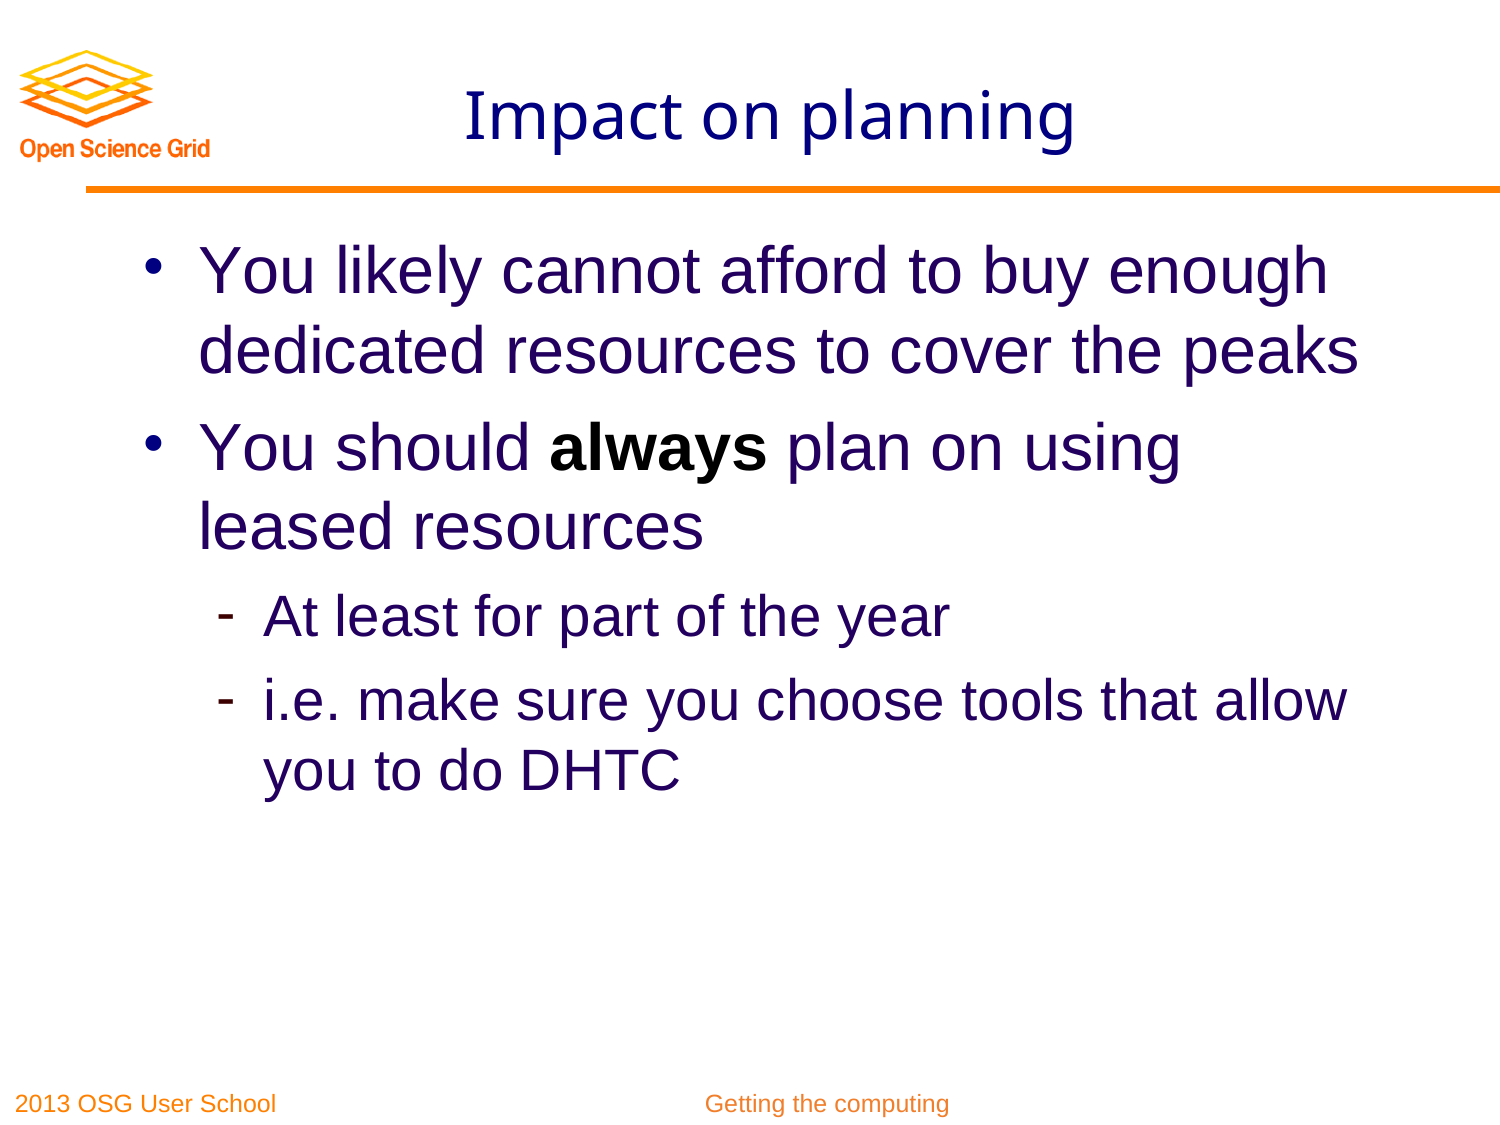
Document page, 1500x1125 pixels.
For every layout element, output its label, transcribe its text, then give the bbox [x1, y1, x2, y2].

title Impact on planning [201, 18, 1342, 207]
list You likely cannot afford to buy enough dedicated resources to cover the peaks You should always plan on using leased resources At least for part of the year i.e. make sure you choose tools that allow you to do DHTC [127, 218, 1448, 962]
picture [0, 27, 201, 179]
